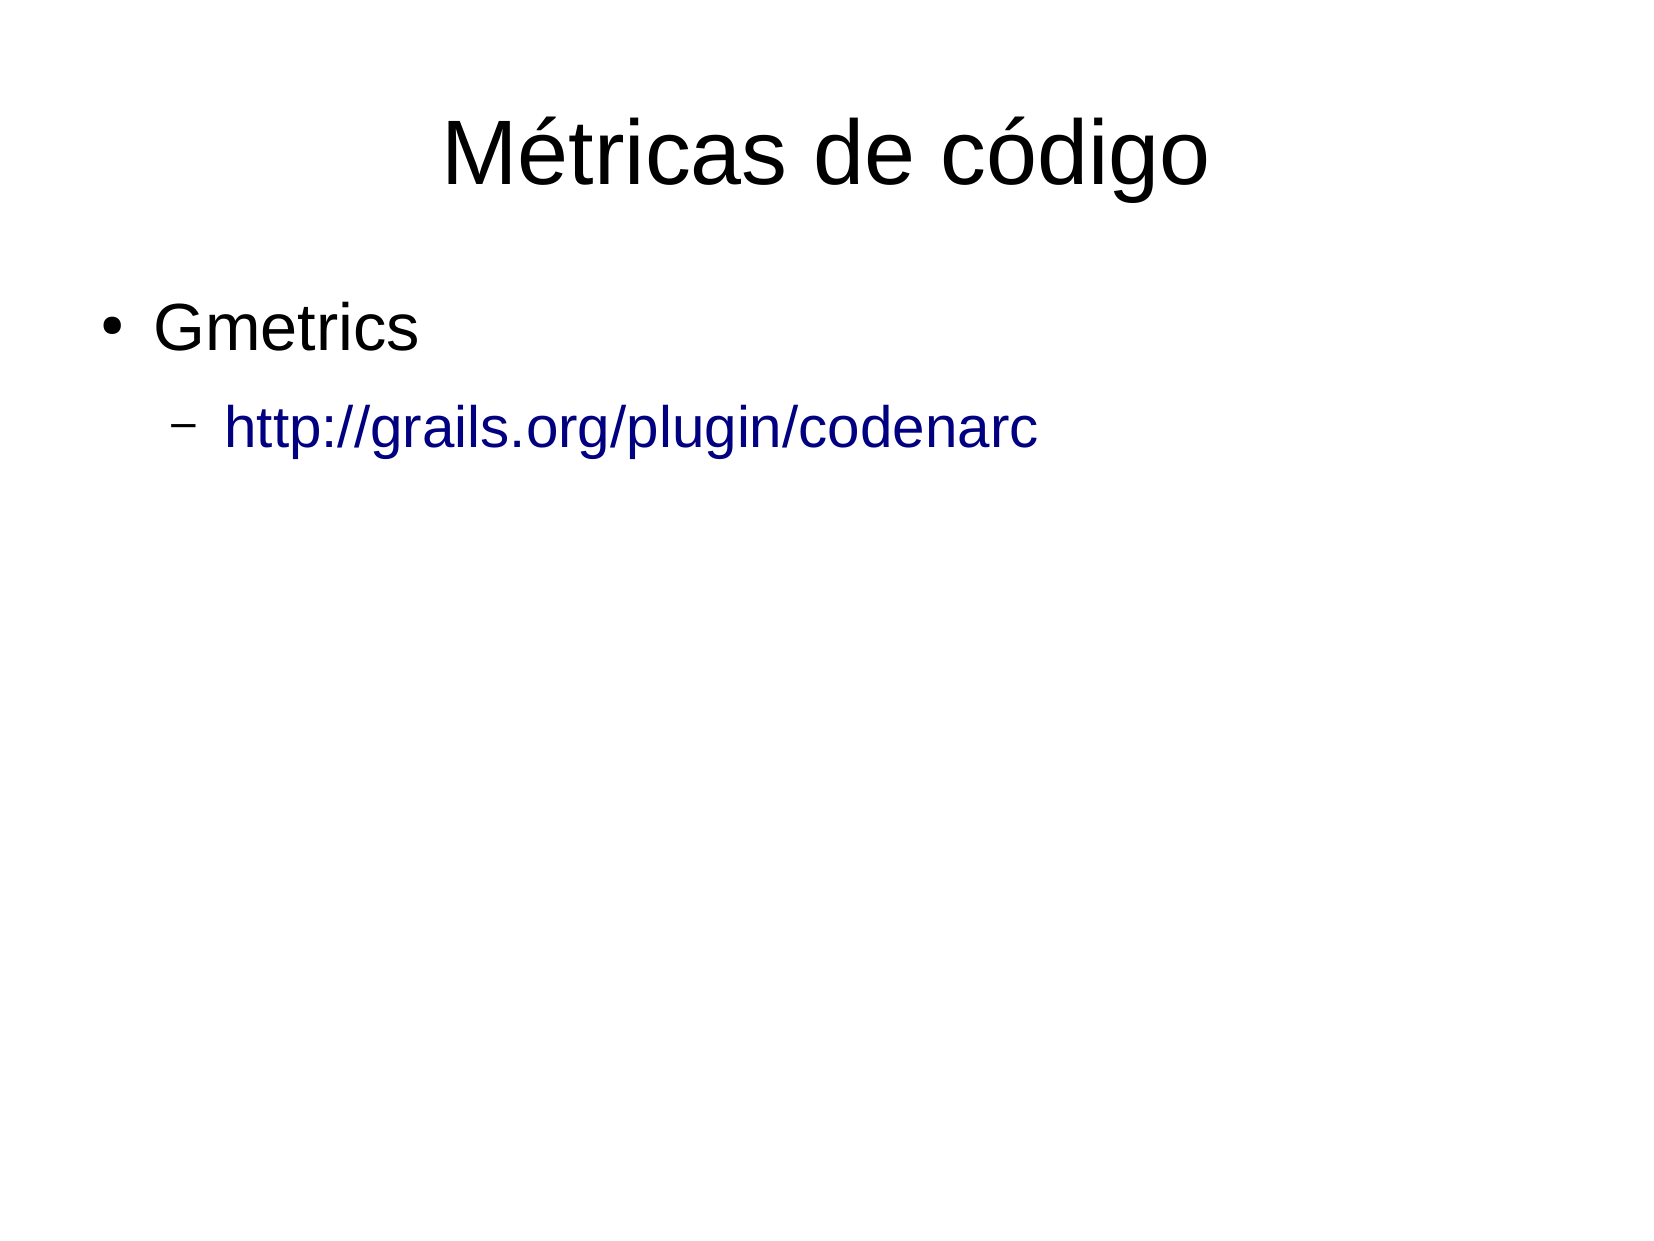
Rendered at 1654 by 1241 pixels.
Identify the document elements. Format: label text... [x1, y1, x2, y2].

title Métricas de código [82, 49, 1571, 257]
list Gmetrics http://grails.org/plugin/codenarc [82, 290, 1571, 1010]
